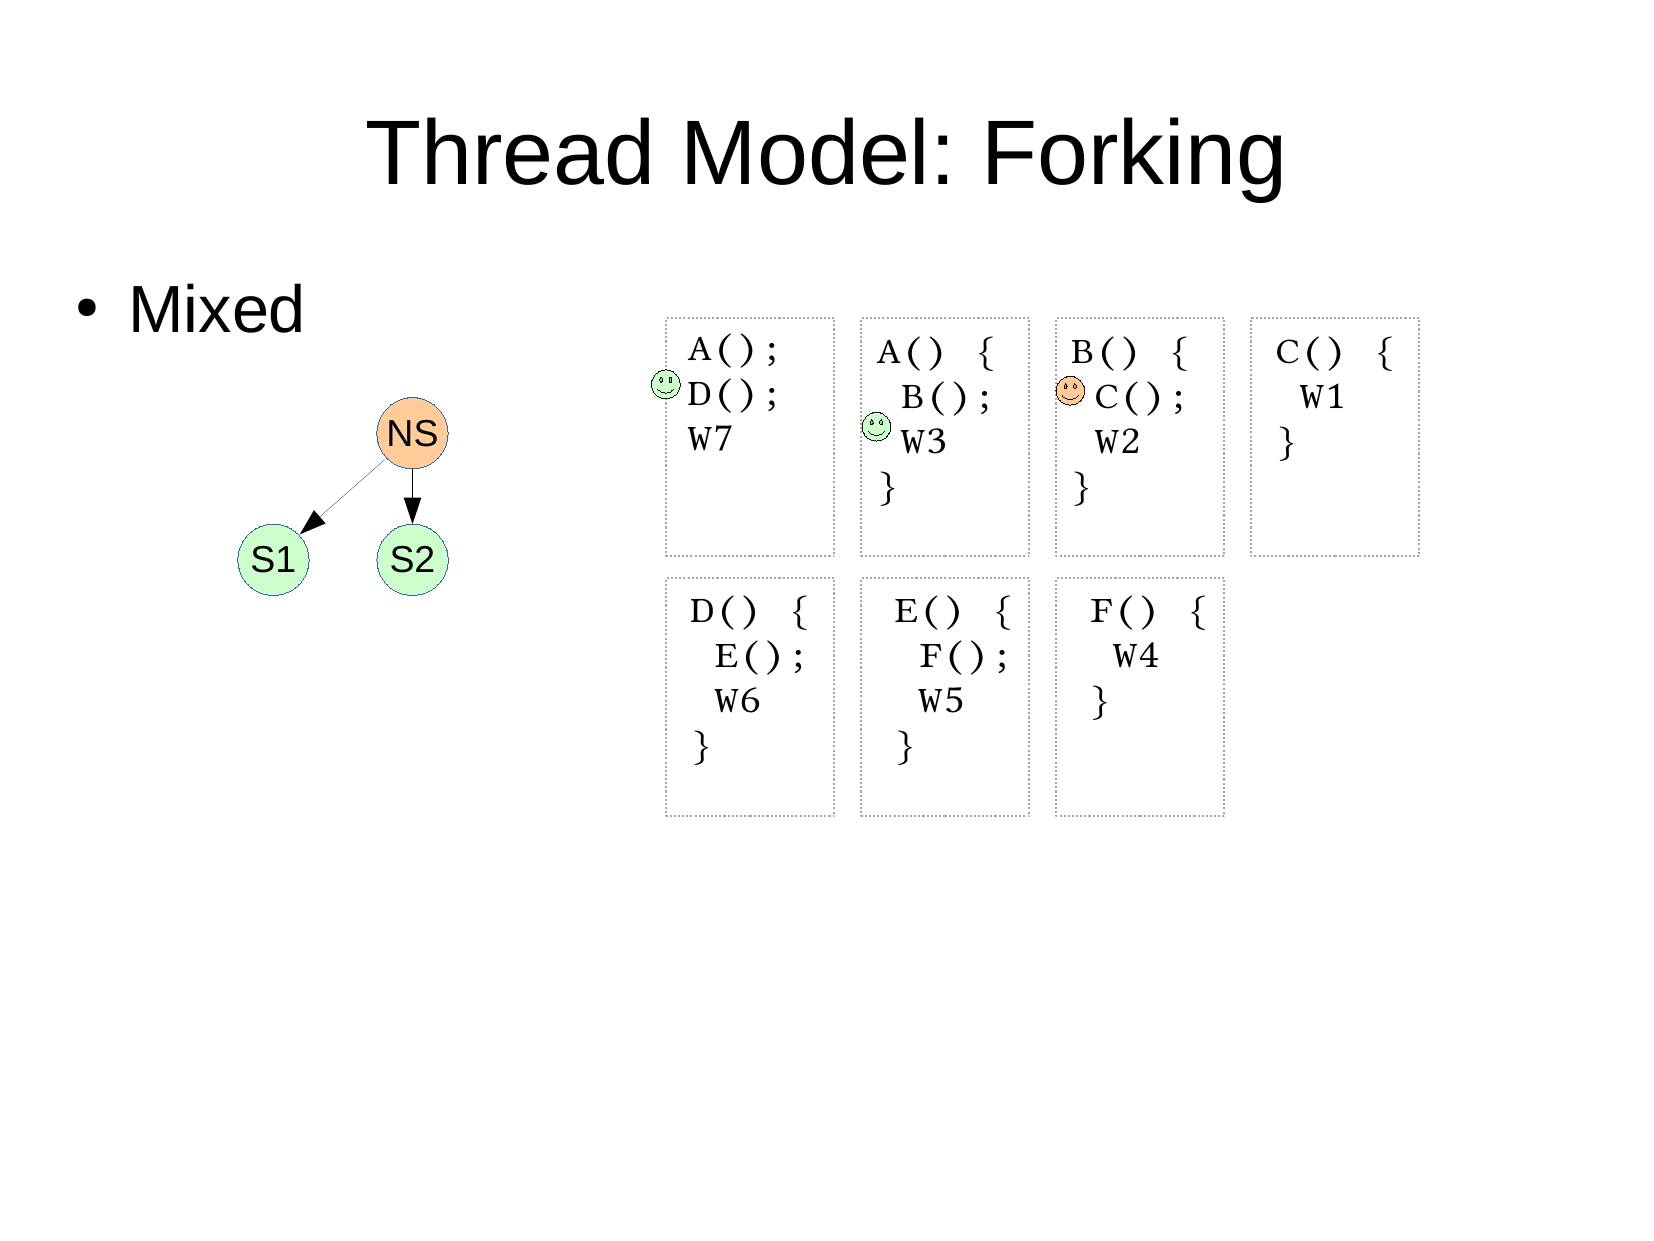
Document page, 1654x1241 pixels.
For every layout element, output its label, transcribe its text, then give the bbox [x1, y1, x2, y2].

text_box D() { E(); W6 } [675, 578, 826, 773]
text_box C() { W1 } [1261, 318, 1411, 469]
text_box NS [376, 397, 449, 469]
text_box B() { C(); W2 } [1055, 318, 1206, 514]
text_box E() { F(); W5 } [879, 578, 1030, 773]
text_box [862, 412, 891, 442]
text_box S2 [376, 524, 449, 596]
text_box A(); D(); W7 [673, 315, 799, 466]
text_box S1 [237, 524, 310, 596]
title Thread Model: Forking [82, 49, 1571, 257]
list Mixed [57, 271, 1546, 992]
text_box [651, 369, 681, 399]
text_box F() { W4 } [1074, 578, 1225, 728]
text_box [1055, 376, 1085, 406]
text_box A() { B(); W3 } [862, 318, 1012, 514]
